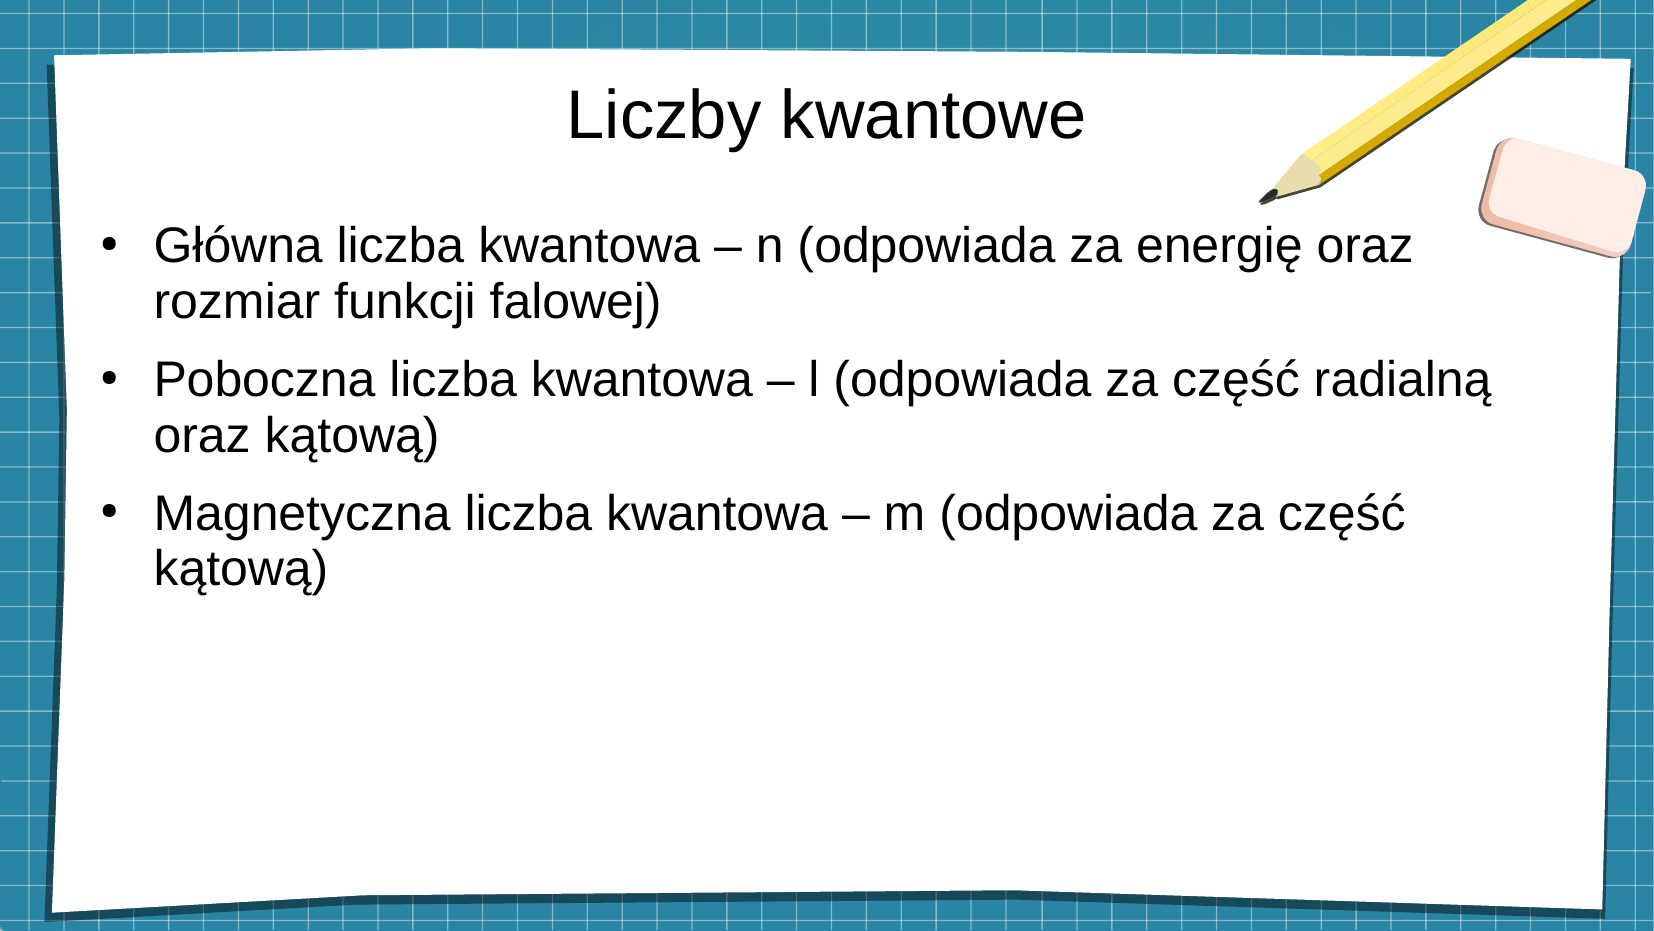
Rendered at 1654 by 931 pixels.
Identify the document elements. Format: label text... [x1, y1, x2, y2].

list Główna liczba kwantowa – n (odpowiada za energię oraz rozmiar funkcji falowej) Poboczna liczba kwantowa – l (odpowiada za część radialną oraz kątową) Magnetyczna liczba kwantowa – m (odpowiada za część kątową) [82, 217, 1571, 758]
title Liczby kwantowe [82, 37, 1571, 193]
